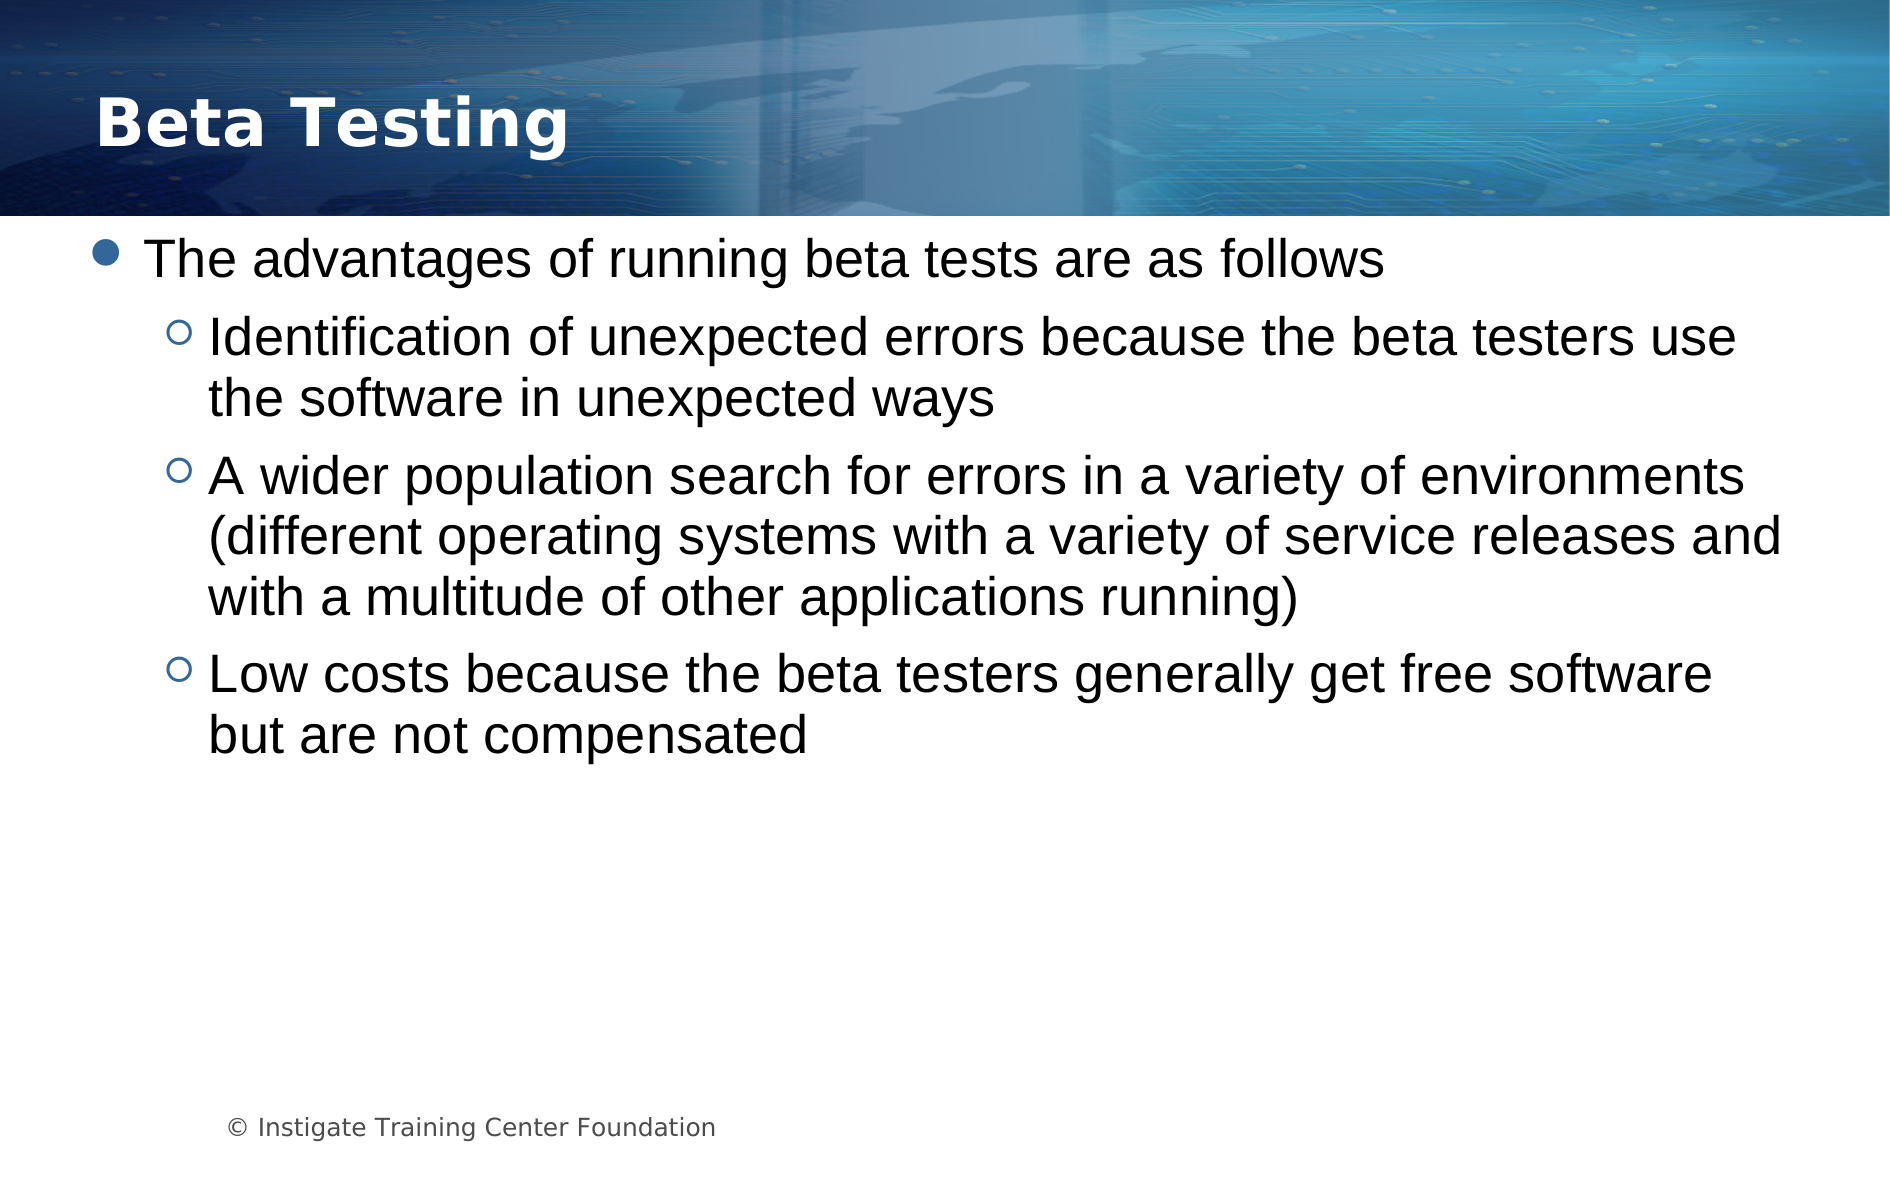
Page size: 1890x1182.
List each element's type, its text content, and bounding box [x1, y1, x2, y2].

list The advantages of running beta tests are as follows Identification of unexpected errors because the beta testers use the software in unexpected ways A wider population search for errors in a variety of environments (different operating systems with a variety of service releases and with a multitude of other applications running) Low costs because the beta testers generally get free software but are not compensated [88, 228, 1788, 914]
title Beta Testing [94, 47, 1793, 217]
picture [0, 0, 1890, 216]
